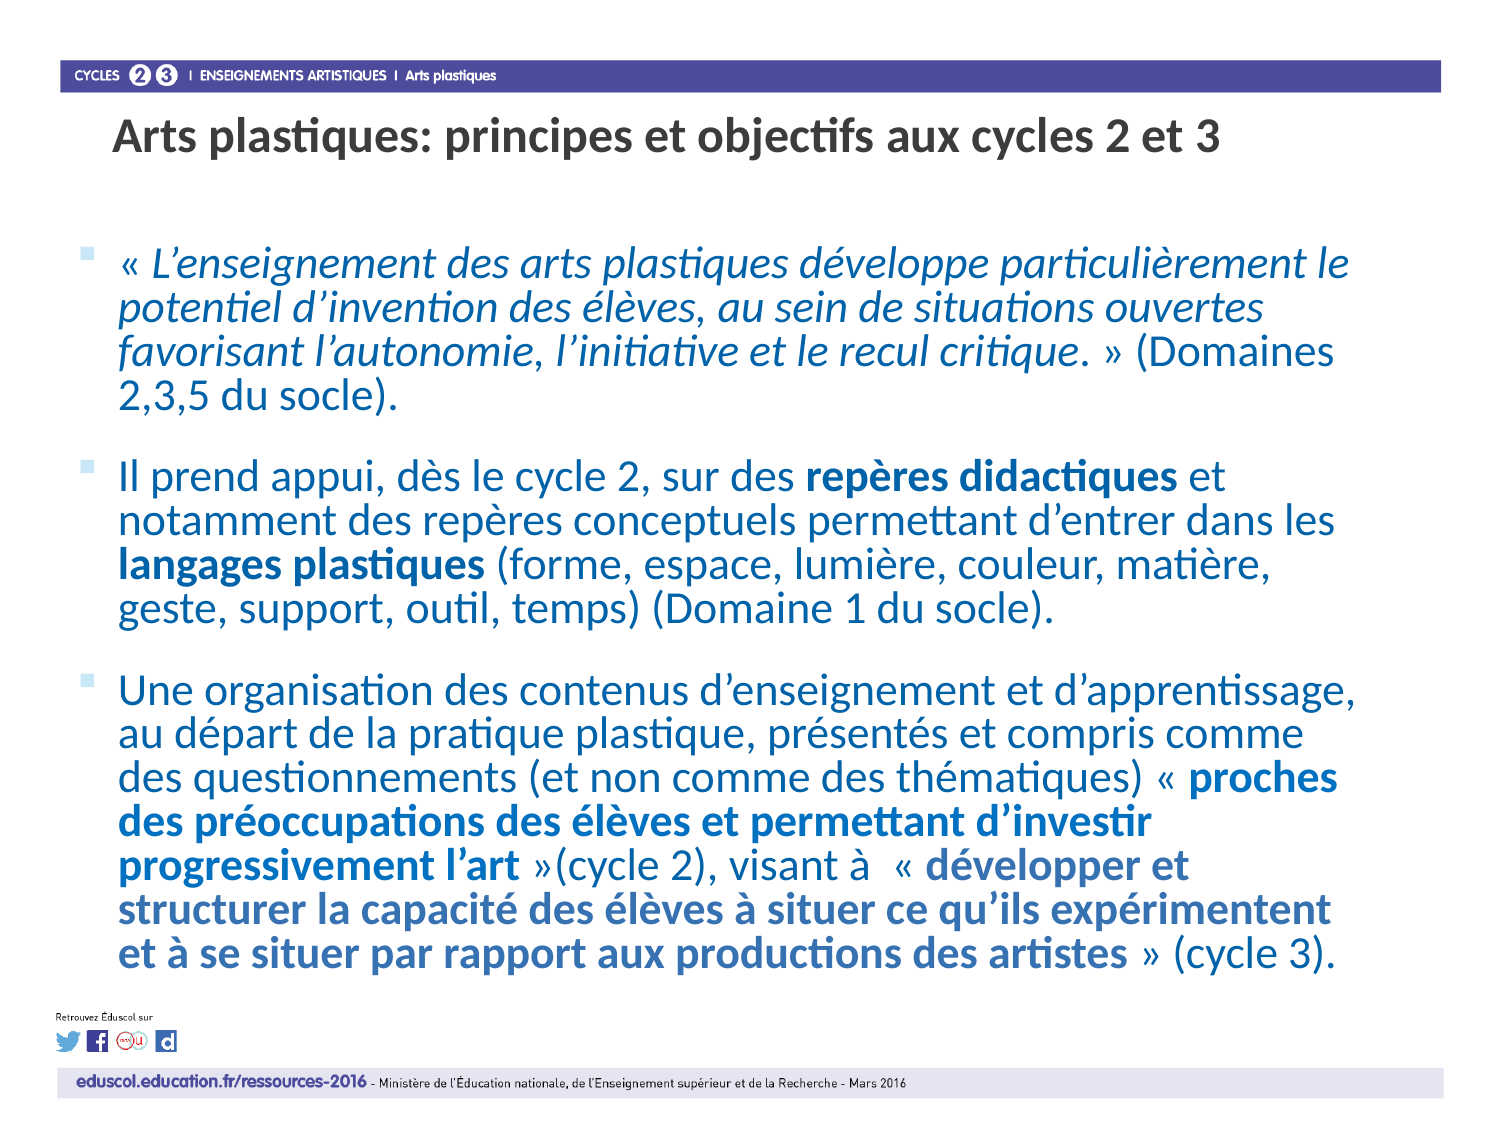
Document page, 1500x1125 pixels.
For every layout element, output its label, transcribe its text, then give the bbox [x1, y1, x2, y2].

list « L’enseignement des arts plastiques développe particulièrement le potentiel d’invention des élèves, au sein de situations ouvertes favorisant l’autonomie, l’initiative et le recul critique. » (Domaines 2,3,5 du socle). Il prend appui, dès le cycle 2, sur des repères didactiques et notamment des repères conceptuels permettant d’entrer dans les langages plastiques (forme, espace, lumière, couleur, matière, geste, support, outil, temps) (Domaine 1 du socle). Une organisation des contenus d’enseignement et d’apprentissage, au départ de la pratique plastique, présentés et compris comme des questionnements (et non comme des thématiques) « proches des préoccupations des élèves et permettant d’investir progressivement l’art »(cycle 2), visant à « développer et structurer la capacité des élèves à situer ce qu’ils expérimentent et à se situer par rapport aux productions des artistes » (cycle 3). [76, 243, 1377, 988]
picture [0, 0, 1500, 95]
picture [0, 1008, 1500, 1125]
title Arts plastiques: principes et objectifs aux cycles 2 et 3 [112, 95, 1388, 244]
